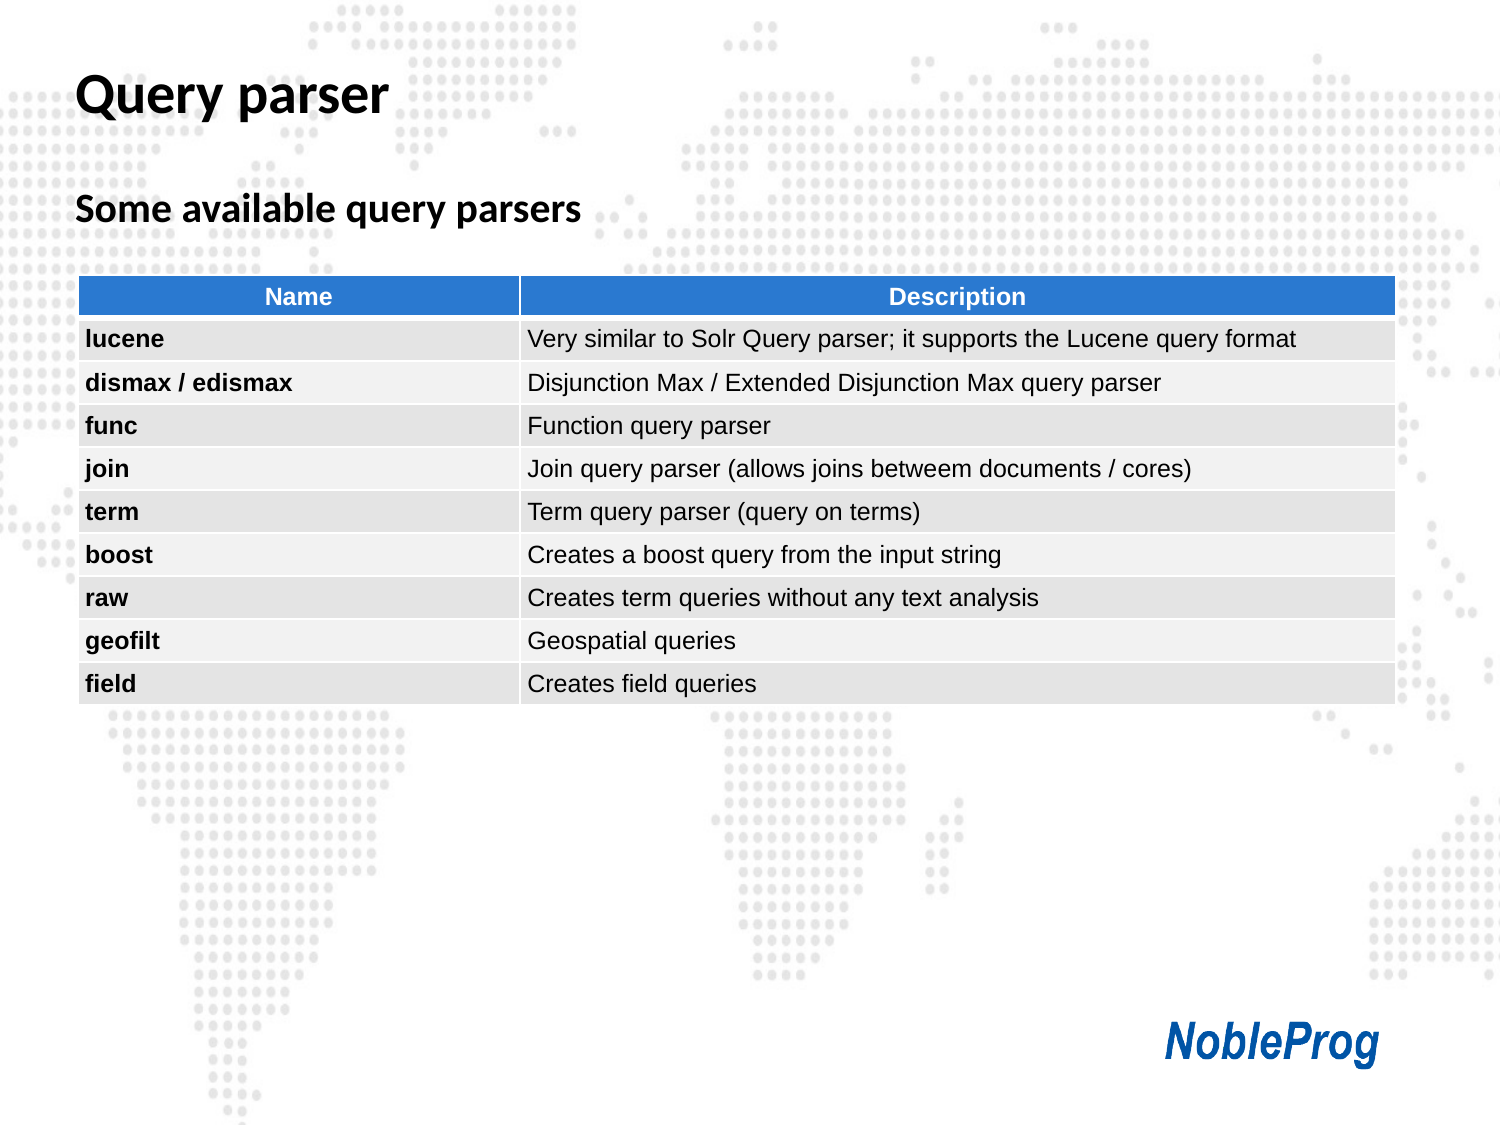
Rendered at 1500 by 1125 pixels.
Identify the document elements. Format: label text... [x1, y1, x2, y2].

table_cell lucene [79, 321, 519, 360]
table_cell Very similar to Solr Query parser; it supports the Lucene query format [521, 321, 1395, 360]
table_cell Disjunction Max / Extended Disjunction Max query parser [521, 362, 1395, 403]
table_cell geofilt [79, 620, 519, 661]
table_cell Function query parser [521, 405, 1395, 446]
table_cell term [79, 491, 519, 532]
text_box Some available query parsers [75, 180, 1425, 256]
table_header Description [521, 276, 1395, 315]
table_cell func [79, 405, 519, 446]
text_box Query parser [75, 55, 1425, 180]
table_cell Creates a boost query from the input string [521, 534, 1395, 575]
table_header Name [79, 276, 519, 315]
table_cell boost [79, 534, 519, 575]
table_cell dismax / edismax [79, 362, 519, 403]
table_cell Creates field queries [521, 663, 1395, 704]
table_cell Join query parser (allows joins betweem documents / cores) [521, 448, 1395, 489]
table_cell Term query parser (query on terms) [521, 491, 1395, 532]
table_cell field [79, 663, 519, 704]
table_cell Geospatial queries [521, 620, 1395, 661]
table_cell Creates term queries without any text analysis [521, 577, 1395, 618]
table_cell join [79, 448, 519, 489]
picture [0, 0, 1500, 1125]
table_cell raw [79, 577, 519, 618]
